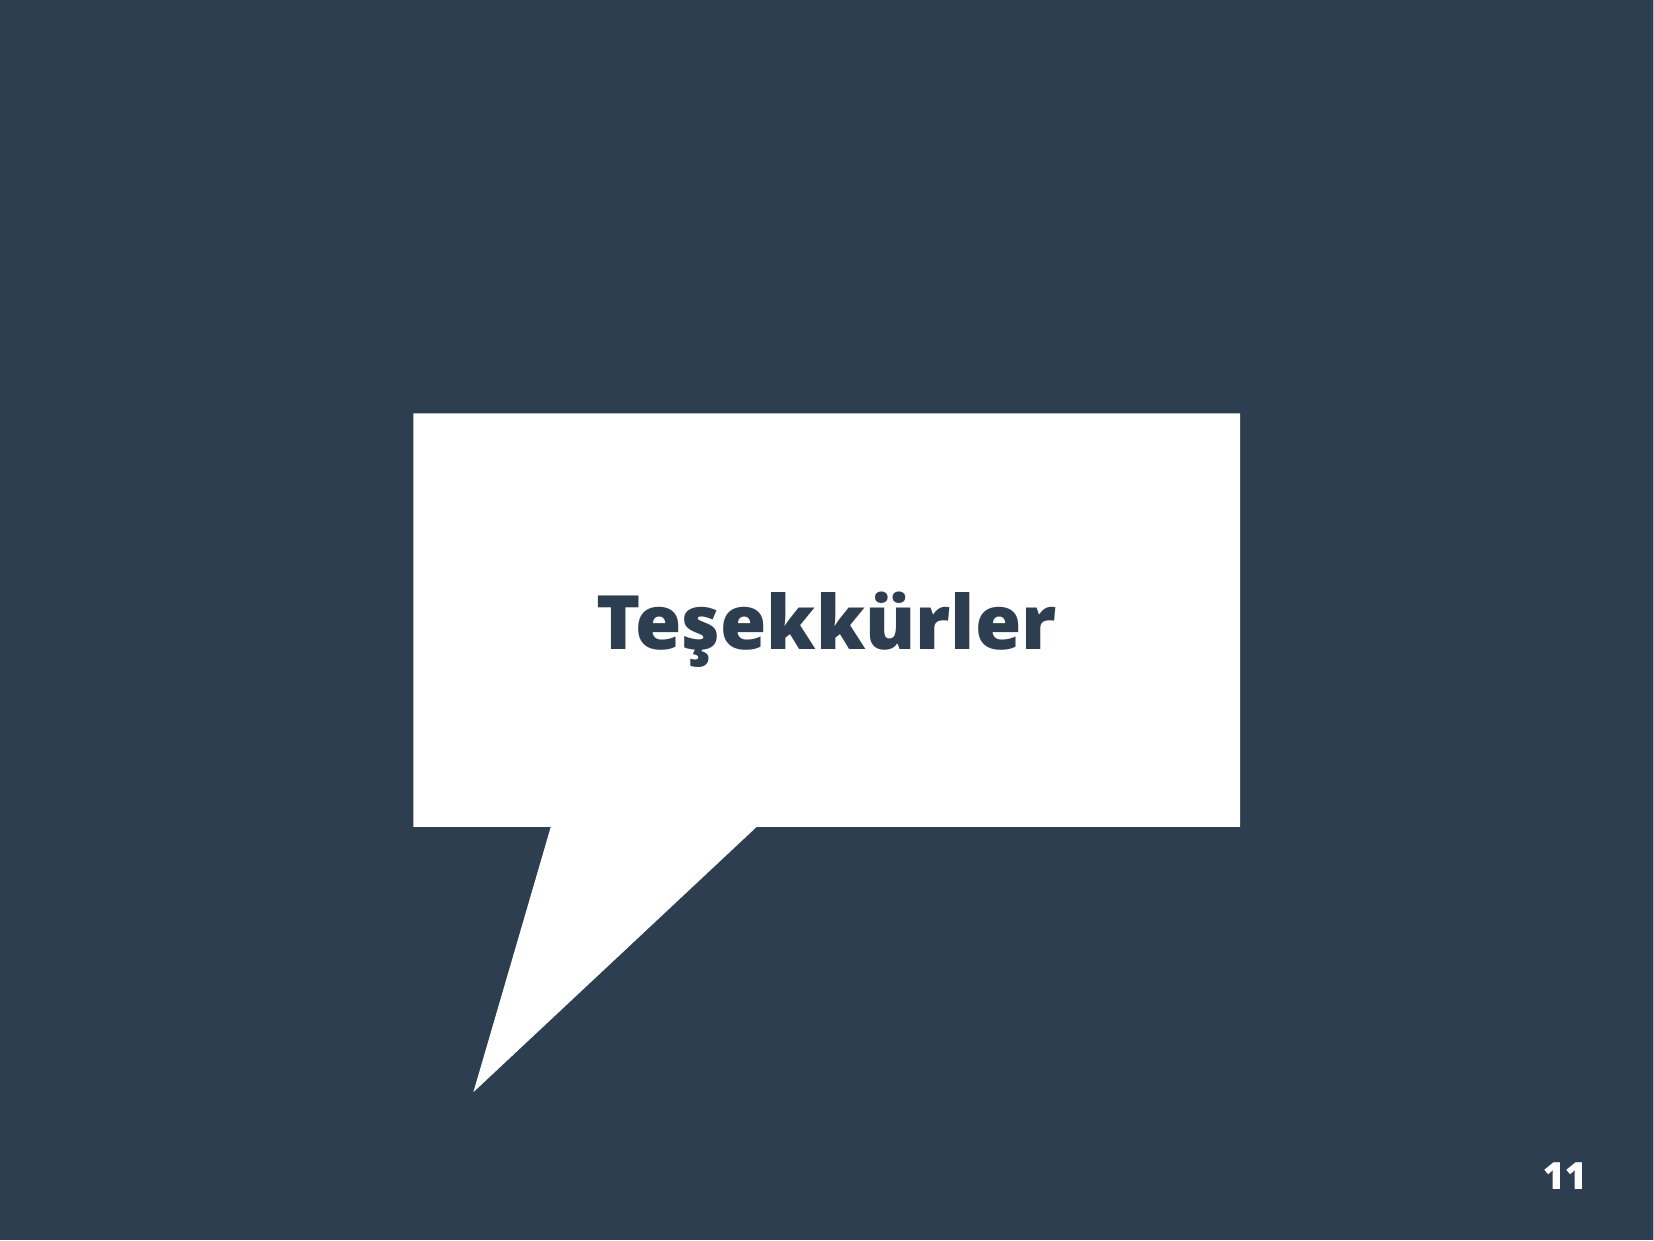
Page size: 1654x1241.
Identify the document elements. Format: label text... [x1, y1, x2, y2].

title Teşekkürler [442, 442, 1211, 798]
